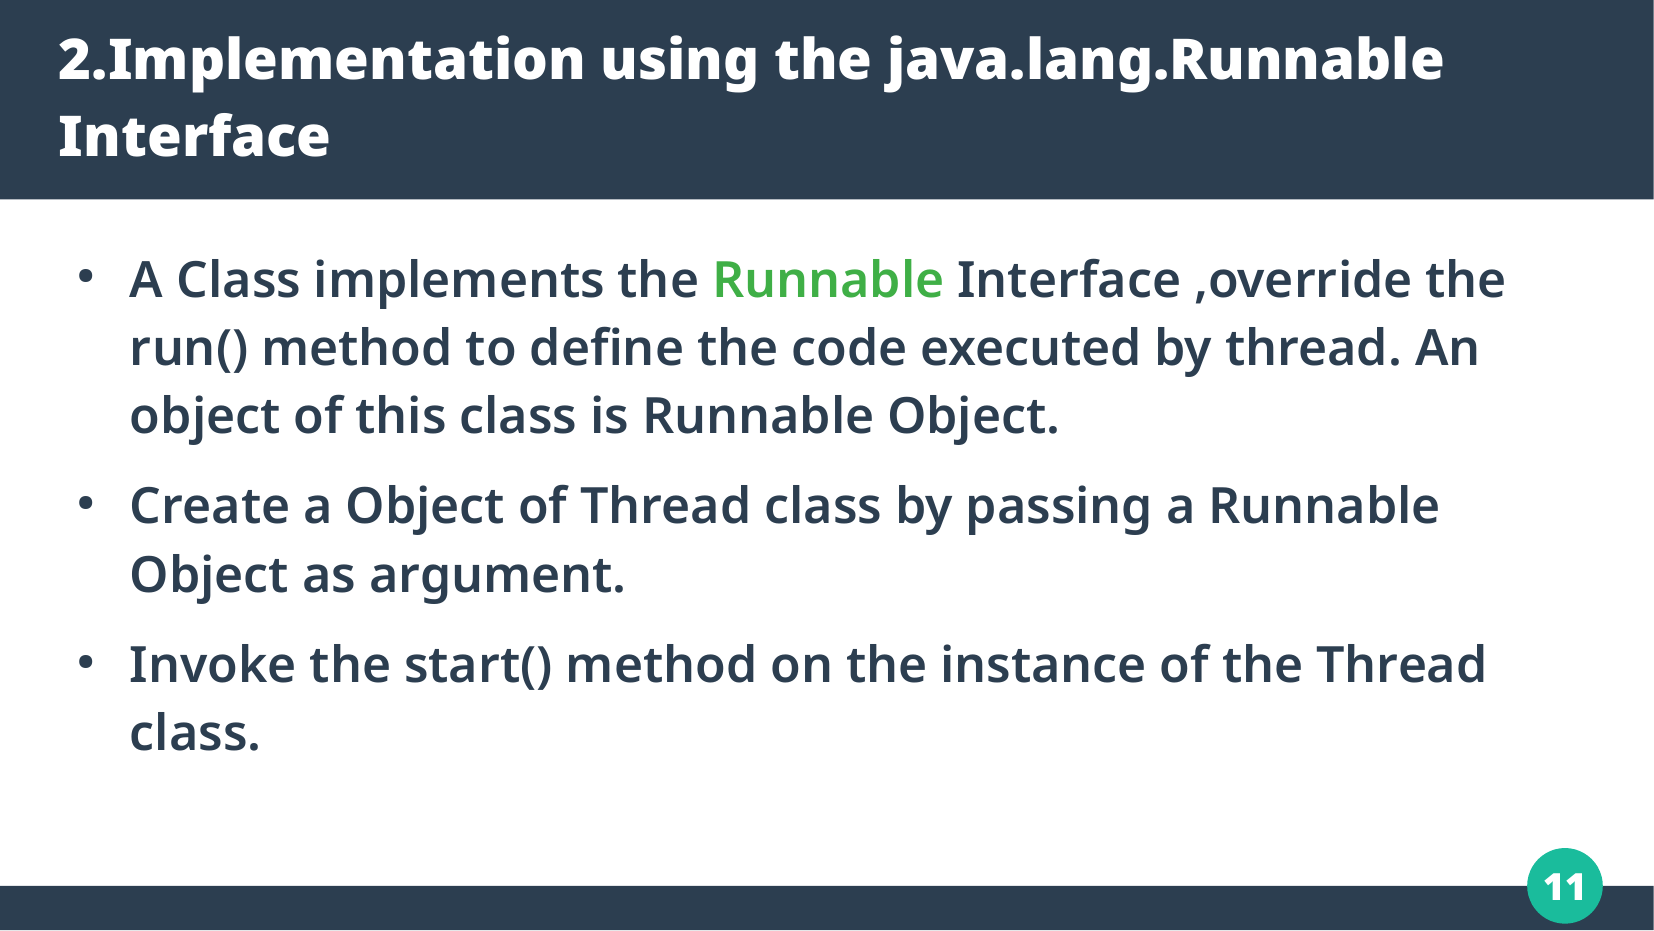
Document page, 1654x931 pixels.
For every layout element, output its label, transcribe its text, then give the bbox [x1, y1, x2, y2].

list A Class implements the Runnable Interface ,override the run() method to define the code executed by thread. An object of this class is Runnable Object. Create a Object of Thread class by passing a Runnable Object as argument. Invoke the start() method on the instance of the Thread class. [59, 243, 1595, 864]
title 2.Implementation using the java.lang.Runnable Interface [59, 37, 1595, 155]
